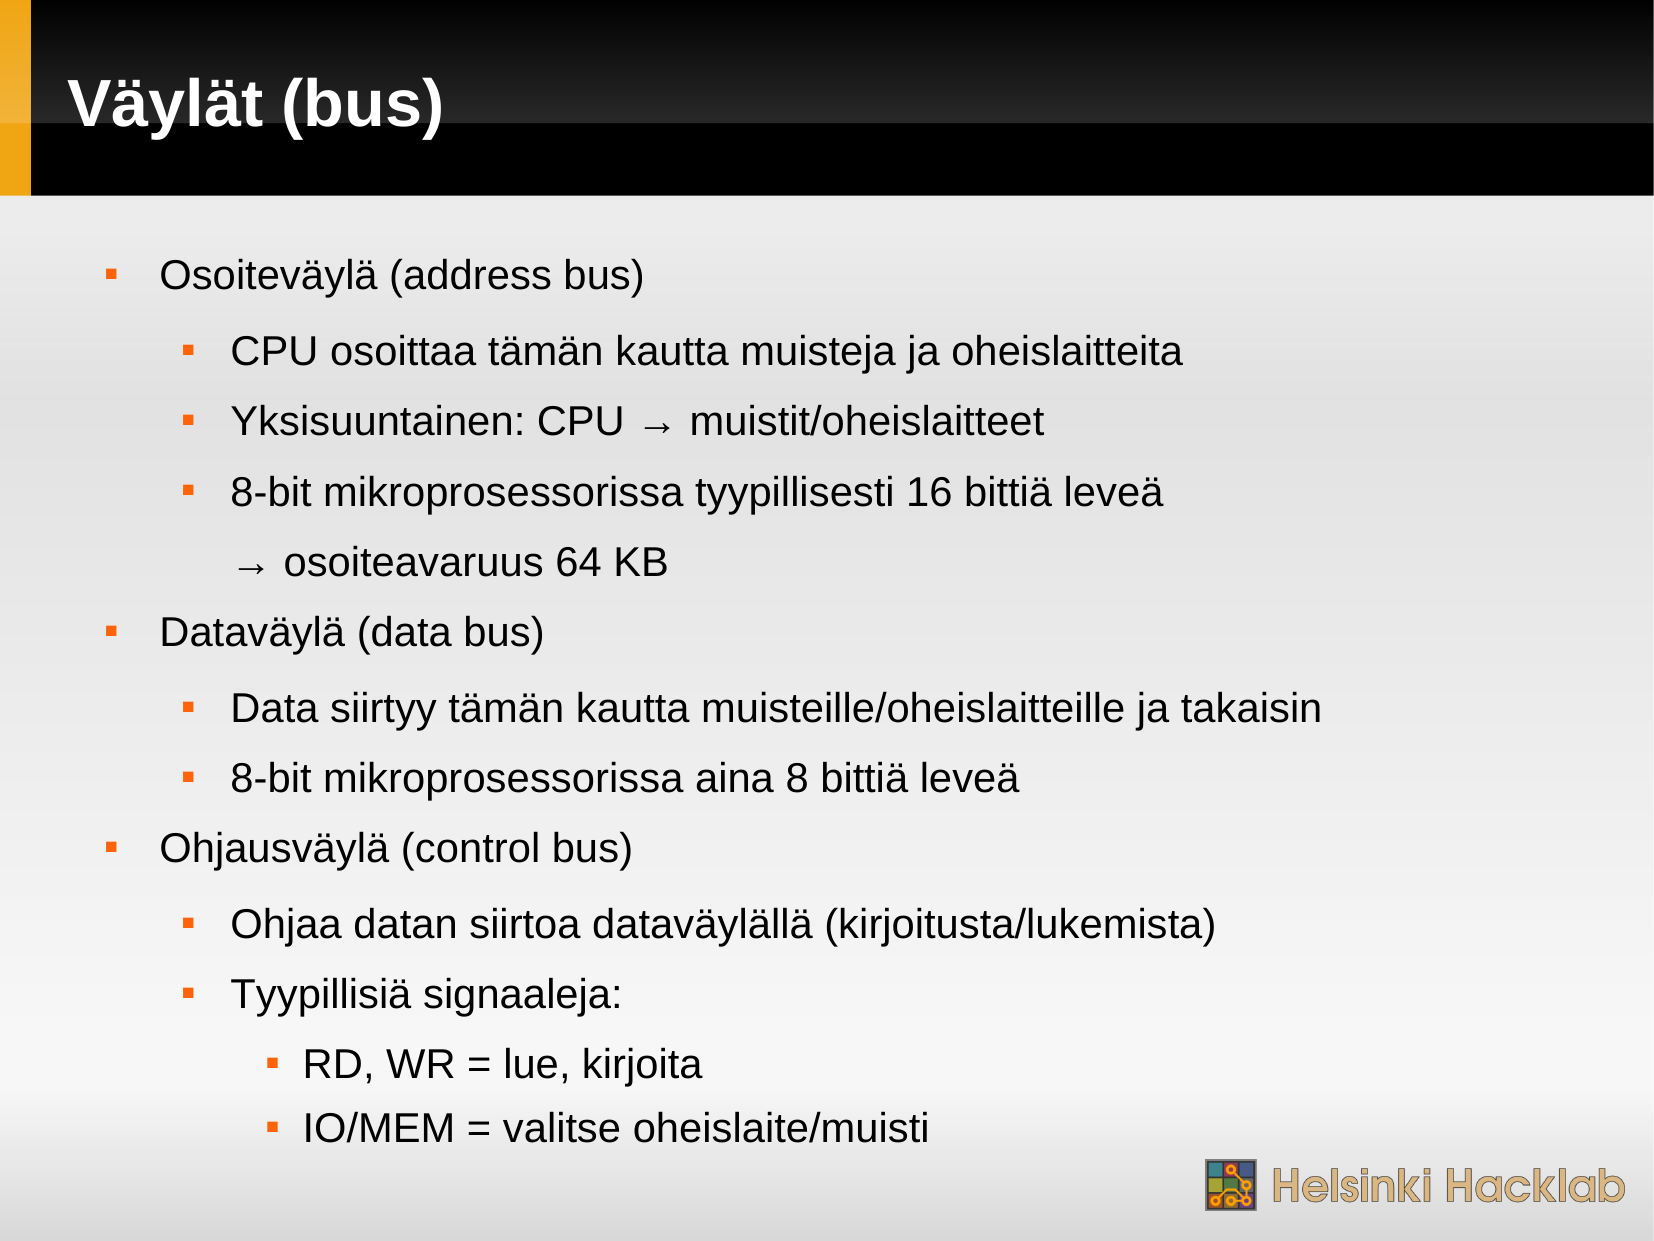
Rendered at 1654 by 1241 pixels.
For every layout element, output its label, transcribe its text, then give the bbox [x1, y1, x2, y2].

title Väylät (bus) [67, 0, 1556, 208]
picture [0, 0, 1654, 1241]
list Osoiteväylä (address bus) CPU osoittaa tämän kautta muisteja ja oheislaitteita Yksisuuntainen: CPU → muistit/oheislaitteet 8-bit mikroprosessorissa tyypillisesti 16 bittiä leveä → osoiteavaruus 64 KB Dataväylä (data bus) Data siirtyy tämän kautta muisteille/oheislaitteille ja takaisin 8-bit mikroprosessorissa aina 8 bittiä leveä Ohjausväylä (control bus) Ohjaa datan siirtoa dataväylällä (kirjoitusta/lukemista) Tyypillisiä signaaleja: RD, WR = lue, kirjoita IO/MEM = valitse oheislaite/muisti [88, 252, 1512, 1152]
